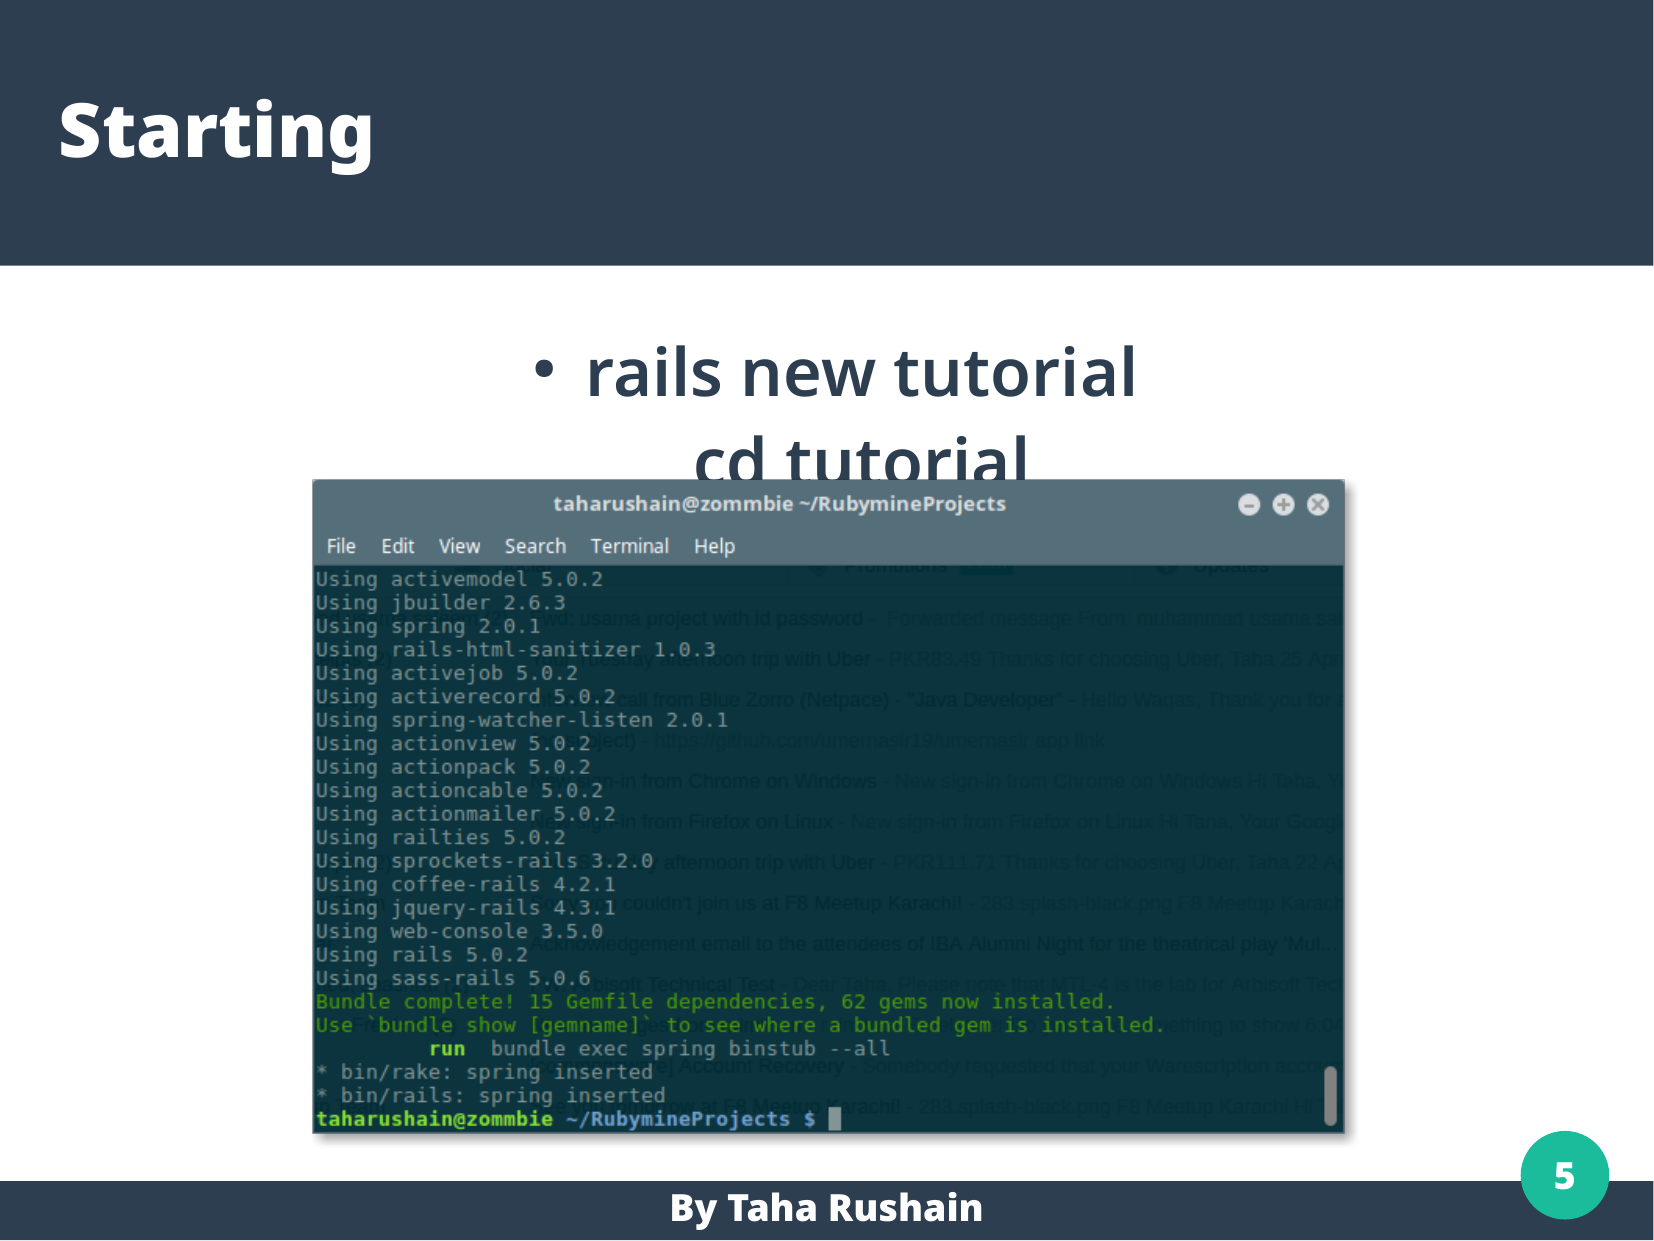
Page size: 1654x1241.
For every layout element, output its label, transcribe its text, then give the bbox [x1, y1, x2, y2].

title Starting [59, 49, 1595, 207]
list rails new tutorial cd tutorial [59, 324, 1595, 1152]
picture [305, 472, 1359, 1148]
